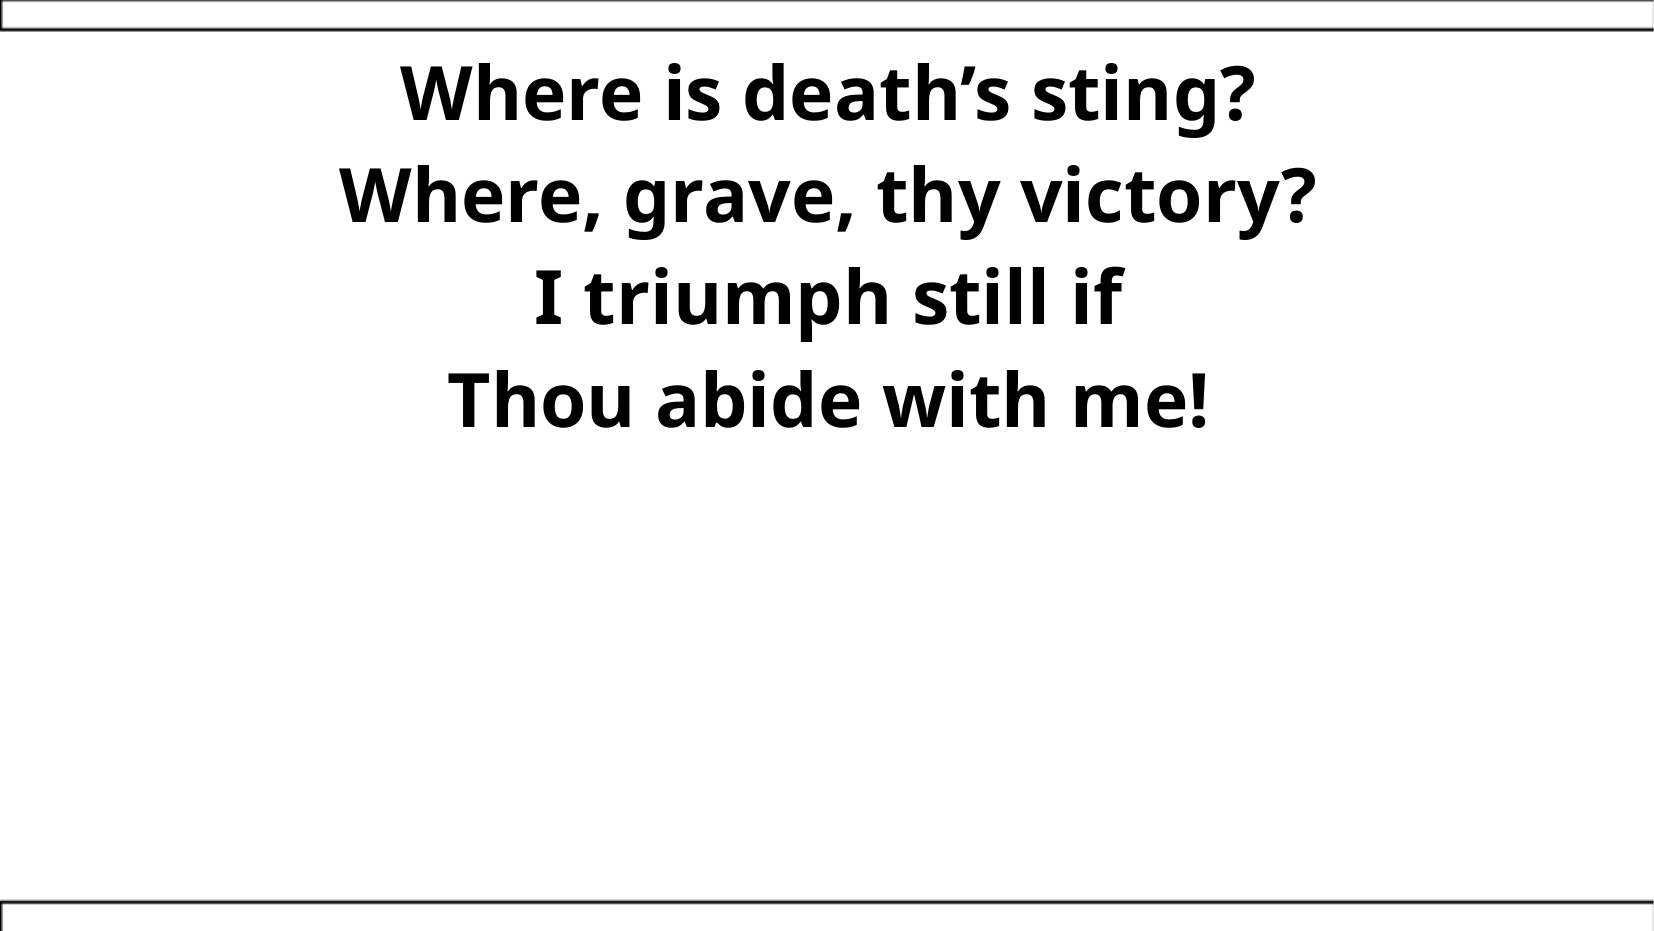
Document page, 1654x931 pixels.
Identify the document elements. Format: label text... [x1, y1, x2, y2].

text_box Where is death’s sting? Where, grave, thy victory? I triumph still if Thou abide with me! [78, 32, 1579, 453]
picture [0, 0, 1654, 931]
